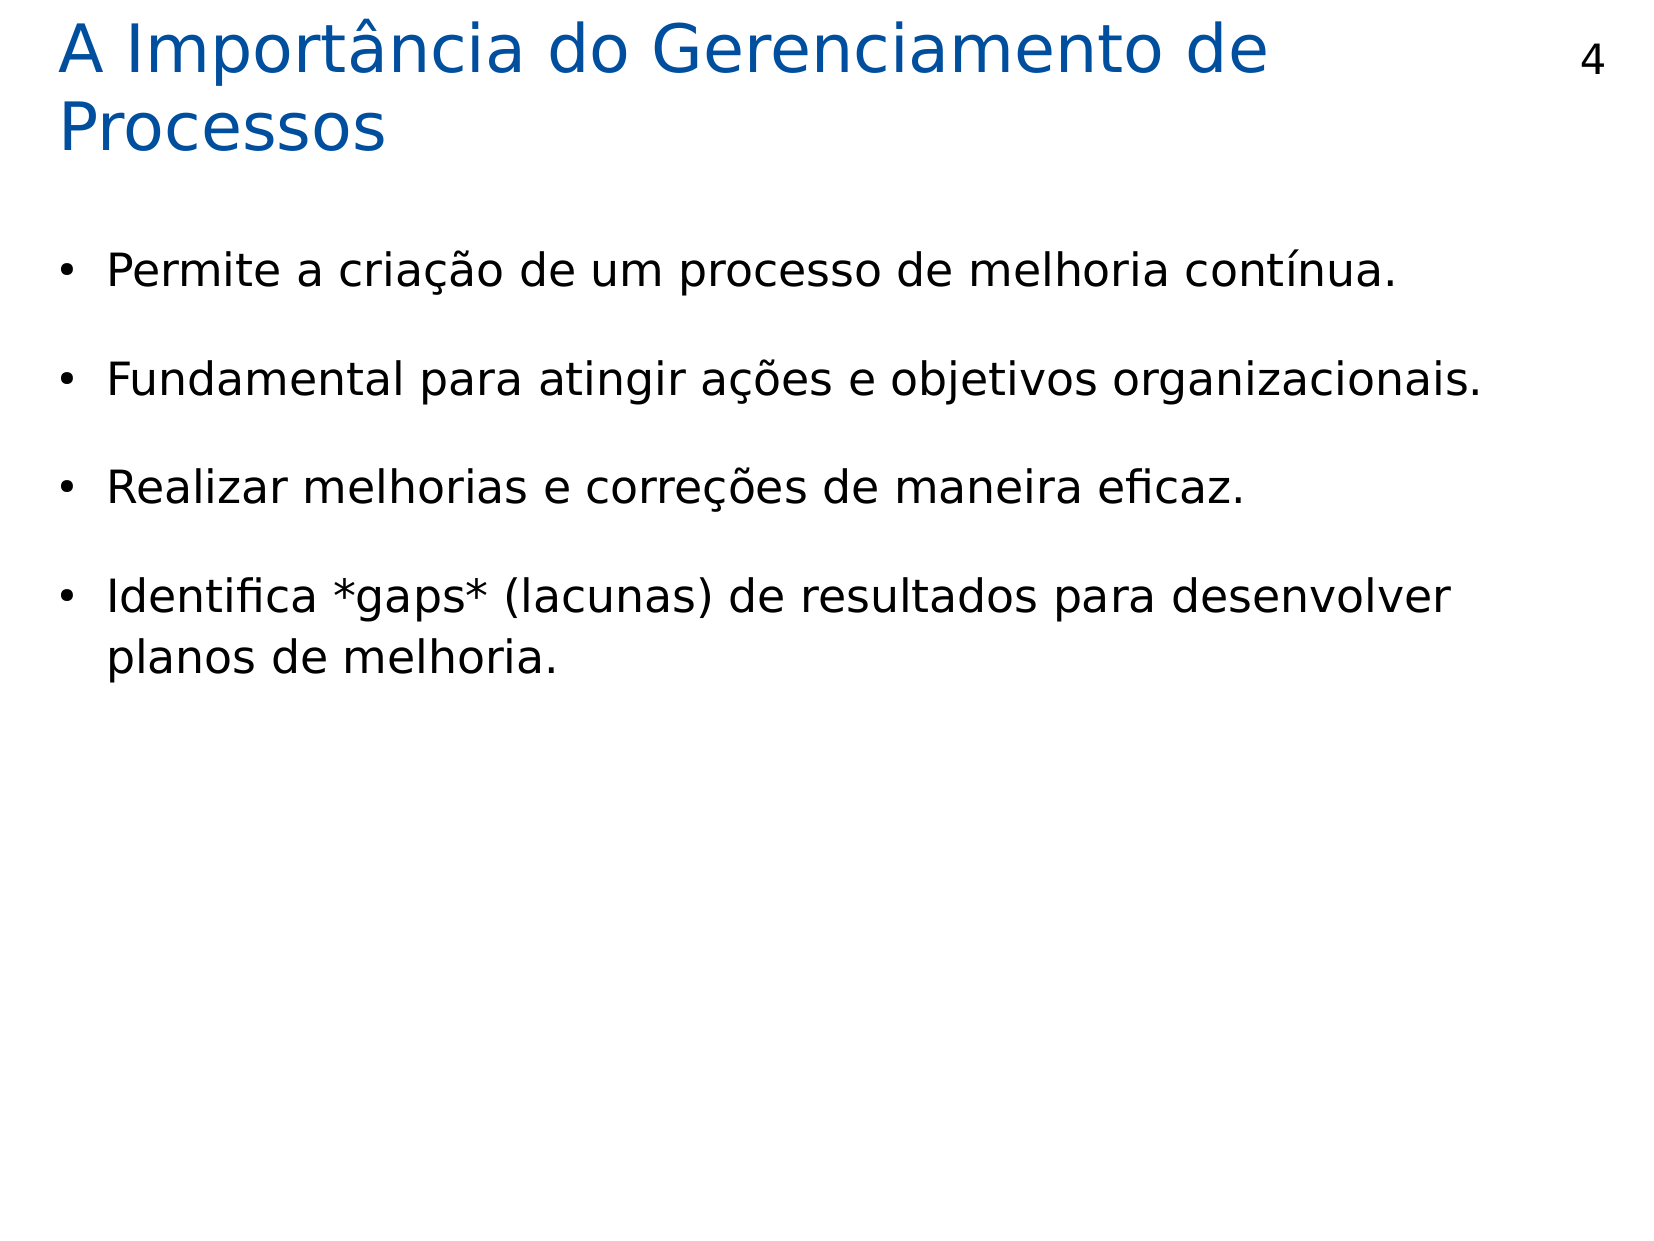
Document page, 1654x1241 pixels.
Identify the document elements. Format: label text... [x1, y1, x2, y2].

list Permite a criação de um processo de melhoria contínua. Fundamental para atingir ações e objetivos organizacionais. Realizar melhorias e correções de maneira eficaz. Identifica *gaps* (lacunas) de resultados para desenvolver planos de melhoria. [59, 236, 1595, 1211]
title A Importância do Gerenciamento de Processos [59, 10, 1506, 167]
